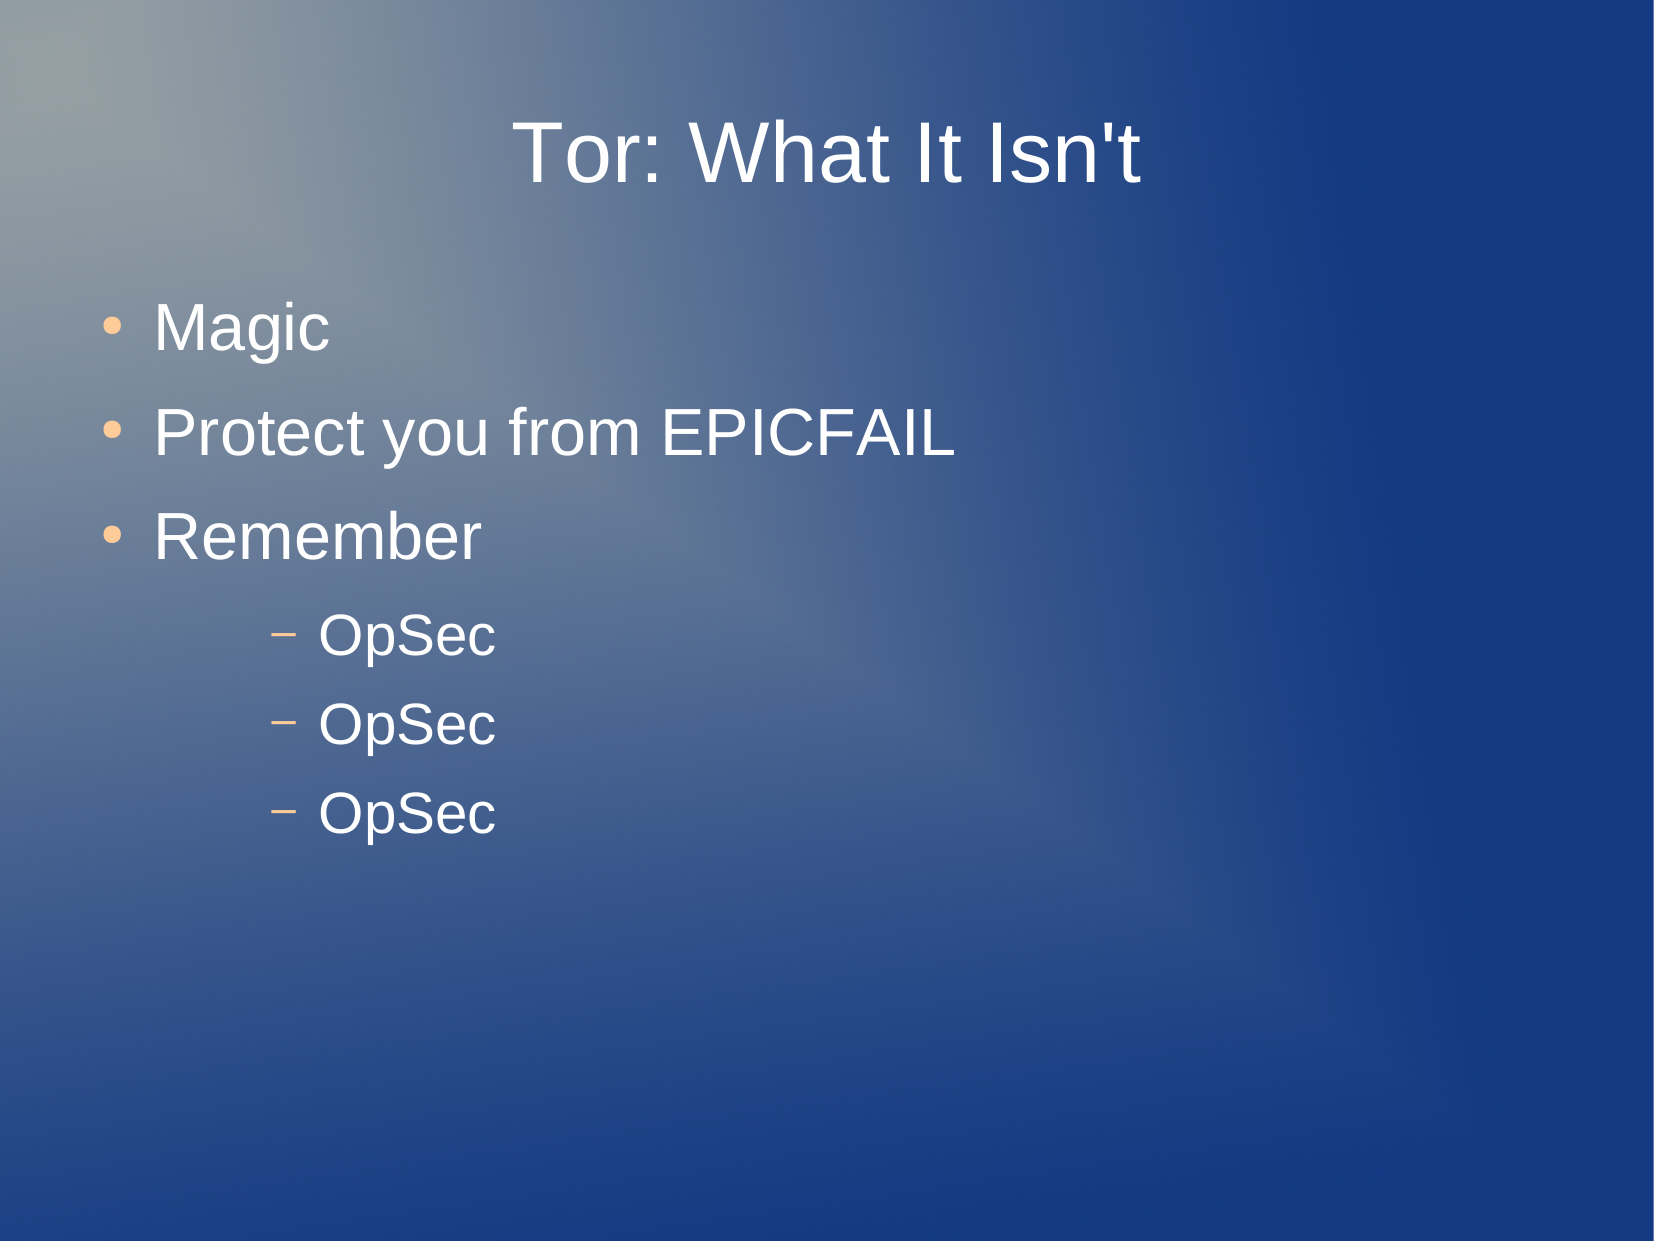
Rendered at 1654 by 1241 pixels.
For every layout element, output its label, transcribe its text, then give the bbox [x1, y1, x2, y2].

title Tor: What It Isn't [82, 49, 1571, 257]
list Magic Protect you from EPICFAIL Remember OpSec OpSec OpSec [82, 290, 1571, 1010]
picture [0, 0, 1654, 1241]
